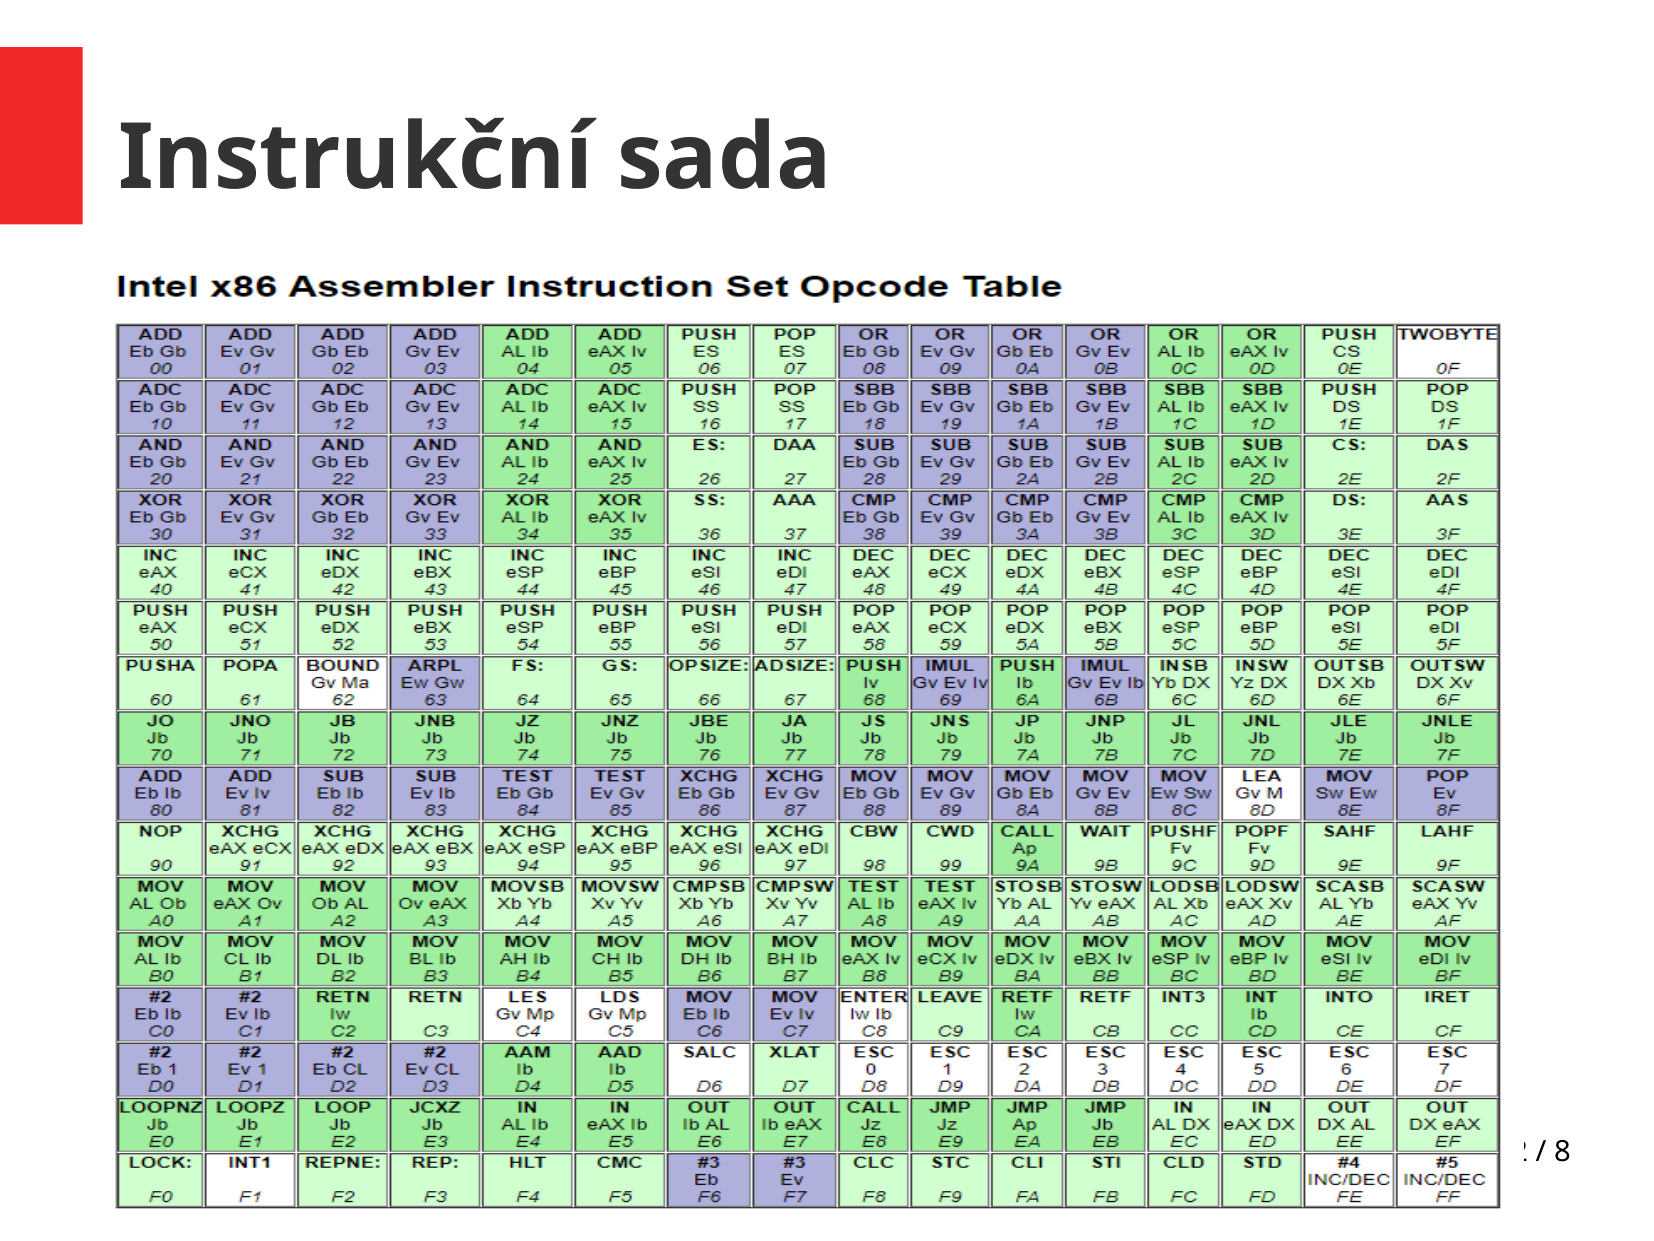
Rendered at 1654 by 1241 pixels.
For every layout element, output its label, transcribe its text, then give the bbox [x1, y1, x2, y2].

title Instrukční sada [118, 49, 1571, 257]
picture [106, 271, 1524, 1217]
